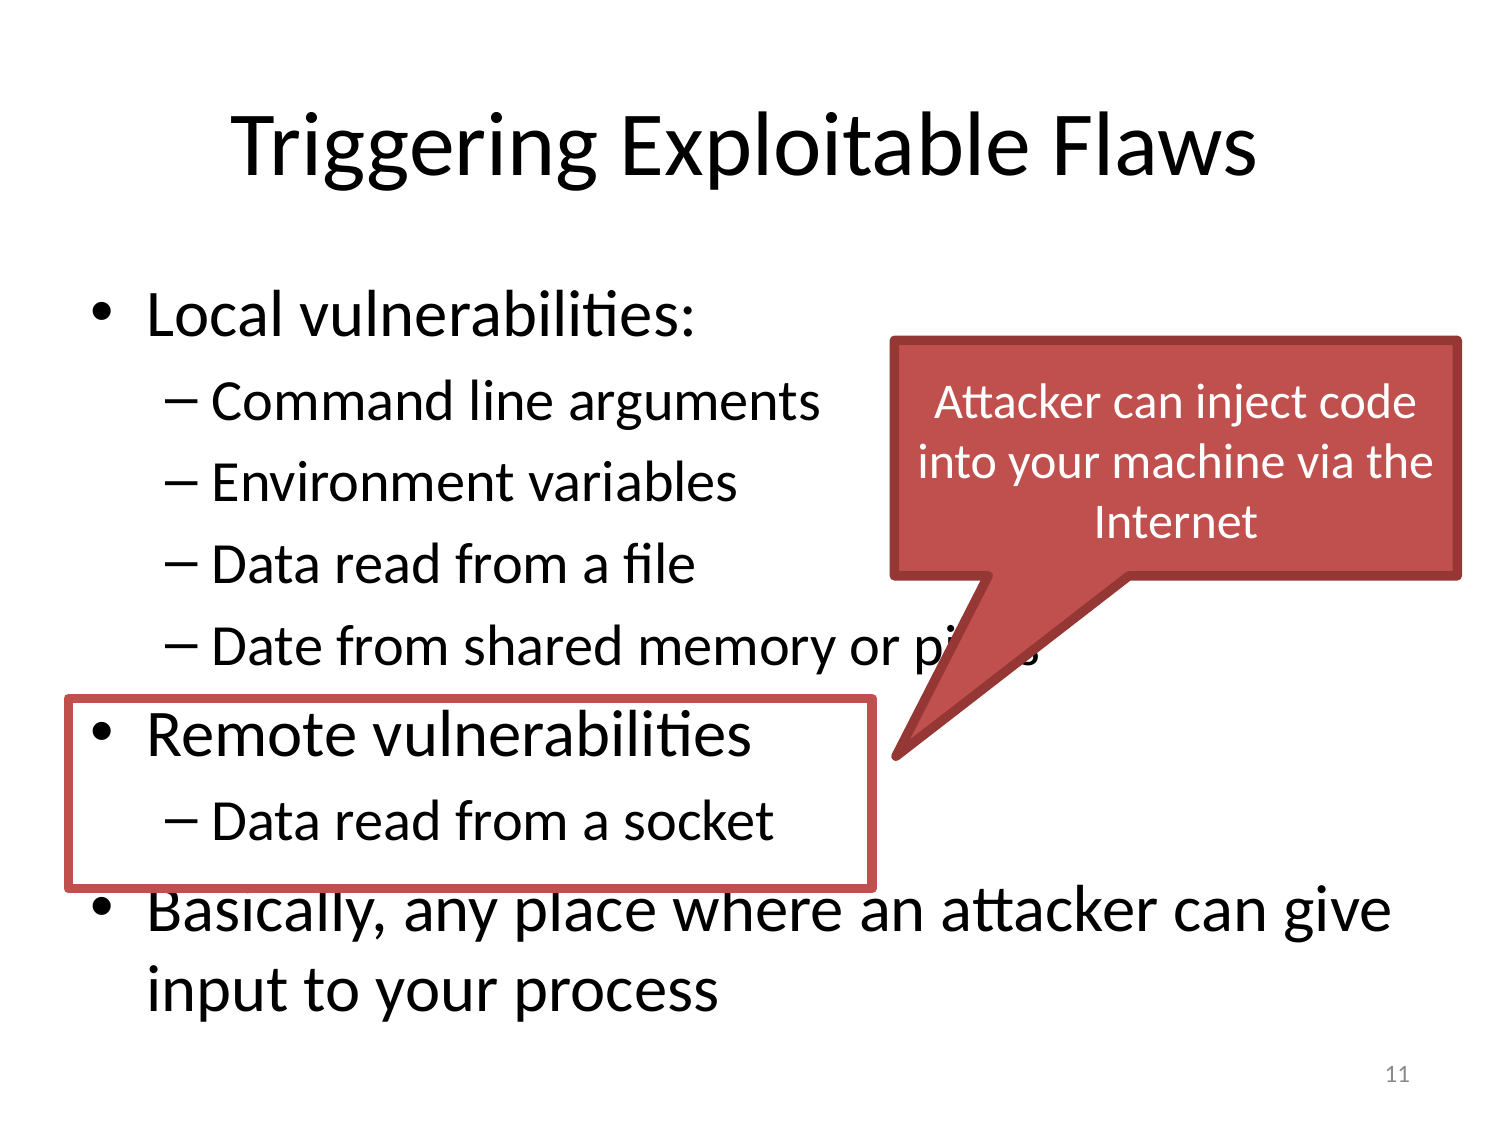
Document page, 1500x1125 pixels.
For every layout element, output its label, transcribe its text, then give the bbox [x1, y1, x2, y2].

title Triggering Exploitable Flaws [41, 45, 1450, 233]
slide_number <number> [1074, 1042, 1425, 1103]
text_box Attacker can inject code into your machine via the Internet [894, 340, 1458, 757]
list Local vulnerabilities: Command line arguments Environment variables Data read from a file Date from shared memory or pipes Remote vulnerabilities Data read from a socket Basically, any place where an attacker can give input to your process [75, 262, 1425, 1068]
list Local vulnerabilities: Command line arguments Environment variables Data read from a file Date from shared memory or pipes Remote vulnerabilities Data read from a socket Basically, any place where an attacker can give input to your process [75, 703, 867, 884]
